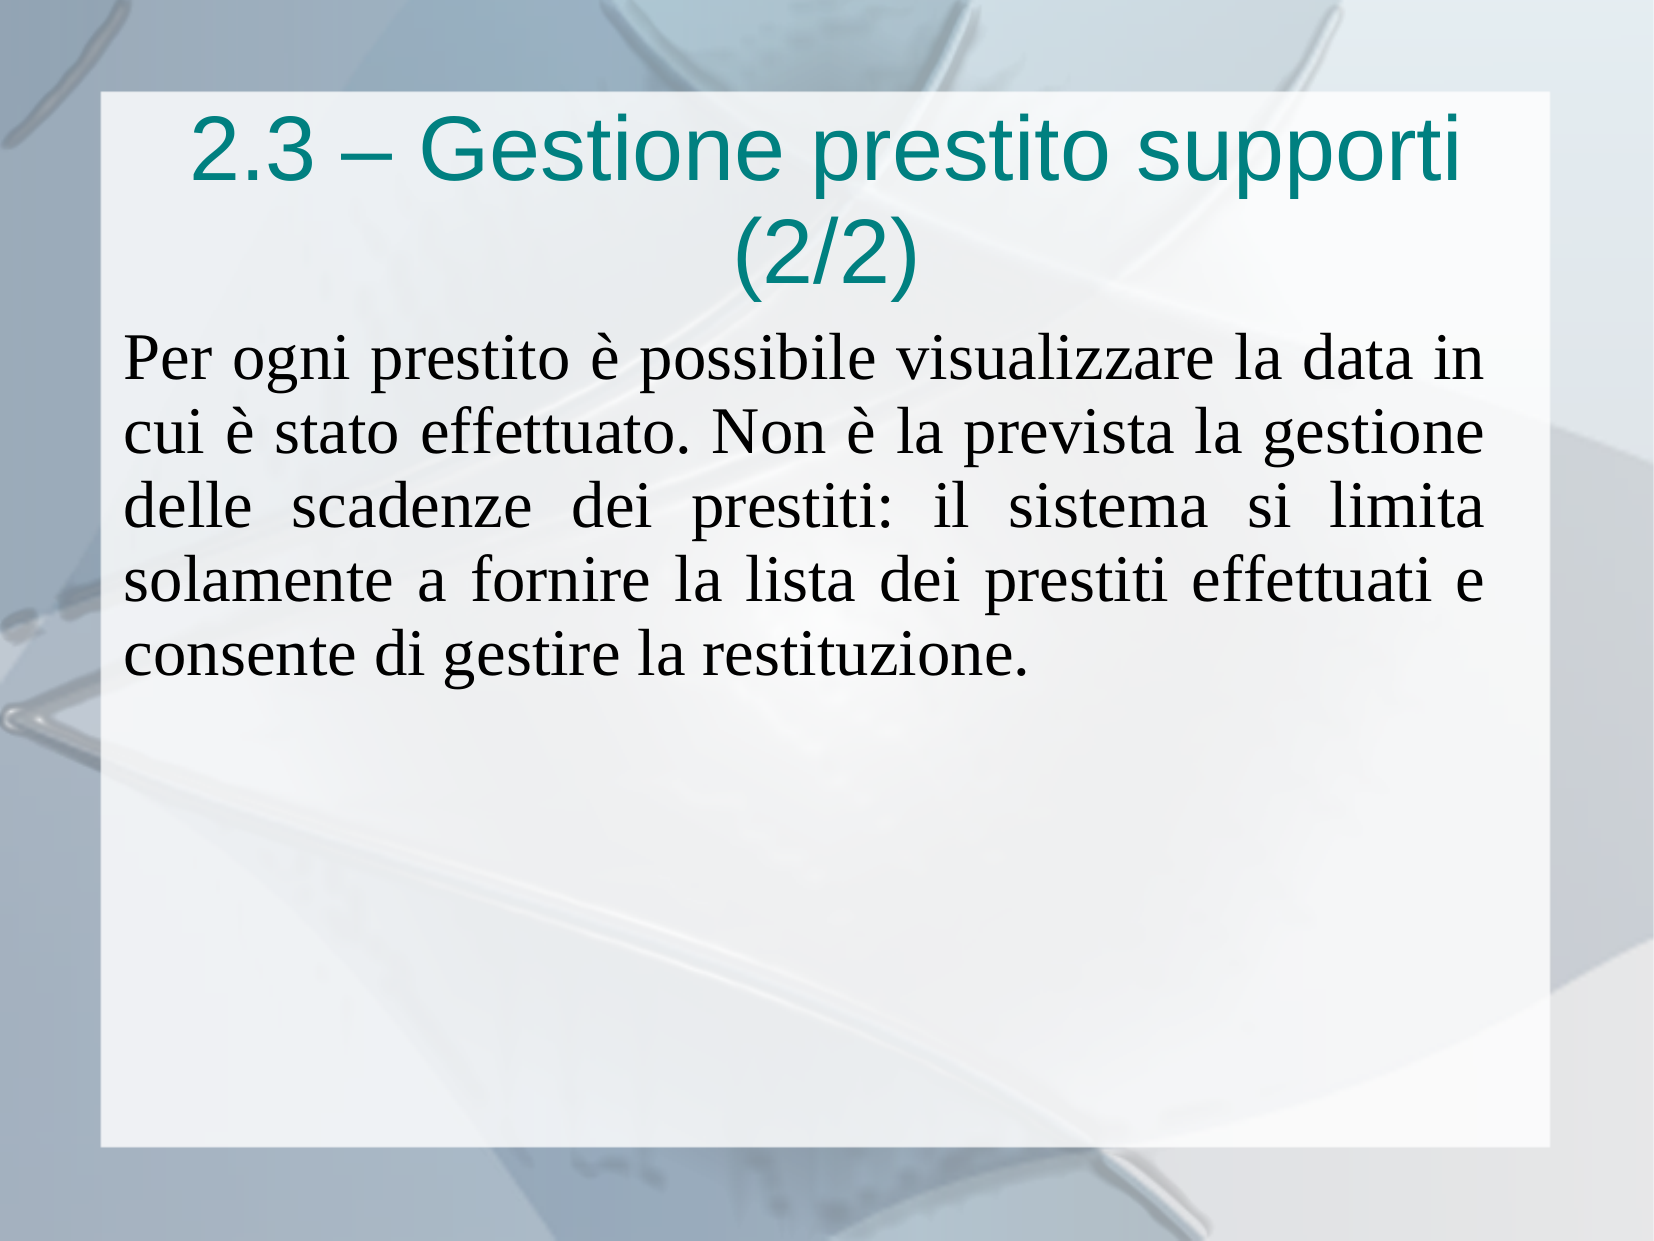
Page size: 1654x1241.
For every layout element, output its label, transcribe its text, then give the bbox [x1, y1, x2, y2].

title 2.3 – Gestione prestito supporti (2/2) [118, 97, 1536, 303]
list Per ogni prestito è possibile visualizzare la data in cui è stato effettuato. Non è la prevista la gestione delle scadenze dei prestiti: il sistema si limita solamente a fornire la lista dei prestiti effettuati e consente di gestire la restituzione. [124, 319, 1489, 931]
picture [0, 0, 1654, 1241]
